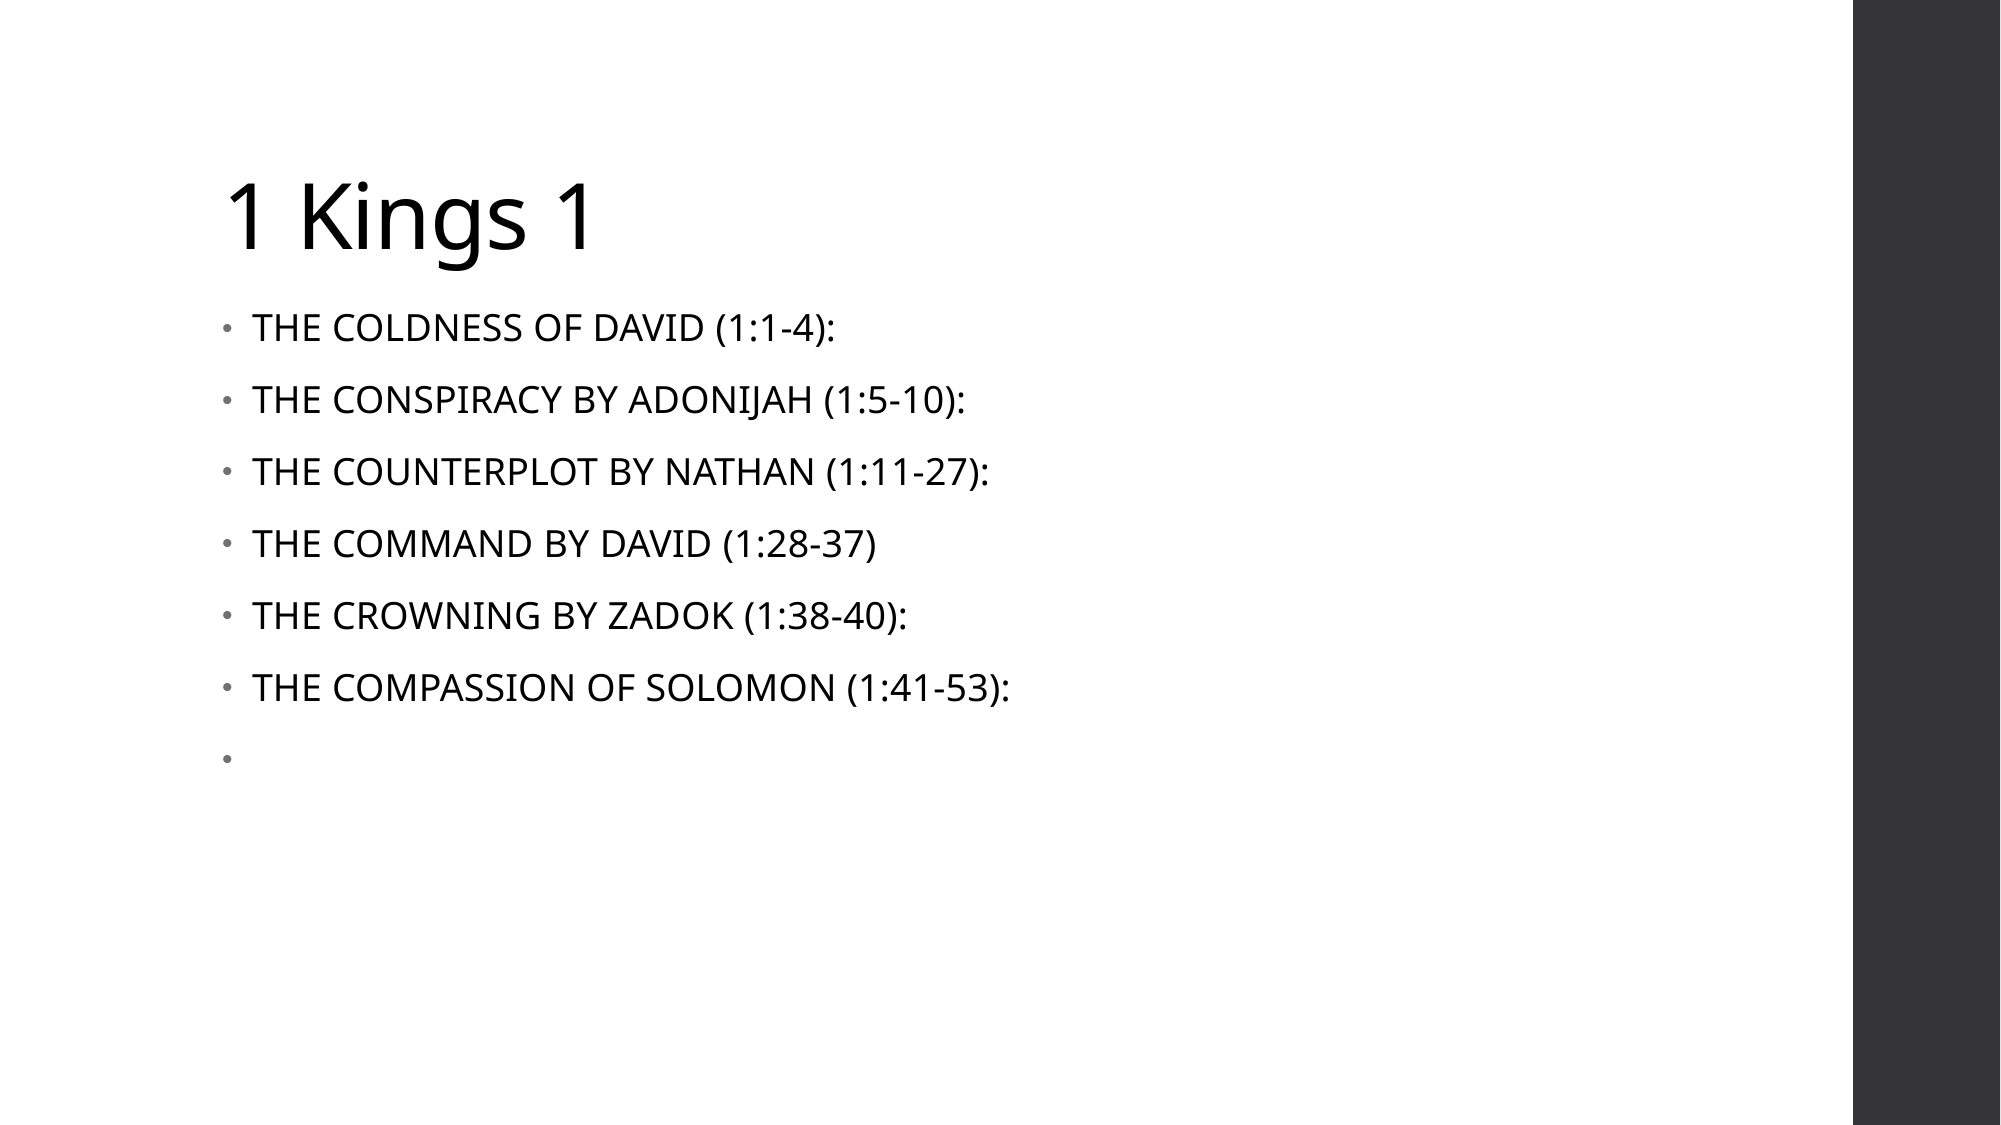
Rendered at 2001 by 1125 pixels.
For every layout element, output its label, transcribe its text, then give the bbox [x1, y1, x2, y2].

title 1 Kings 1 [206, 60, 1797, 278]
list THE COLDNESS OF DAVID (1:1-4): THE CONSPIRACY BY ADONIJAH (1:5-10): THE COUNTERPLOT BY NATHAN (1:11-27): THE COMMAND BY DAVID (1:28-37) THE CROWNING BY ZADOK (1:38-40): THE COMPASSION OF SOLOMON (1:41-53): [206, 299, 1617, 1014]
